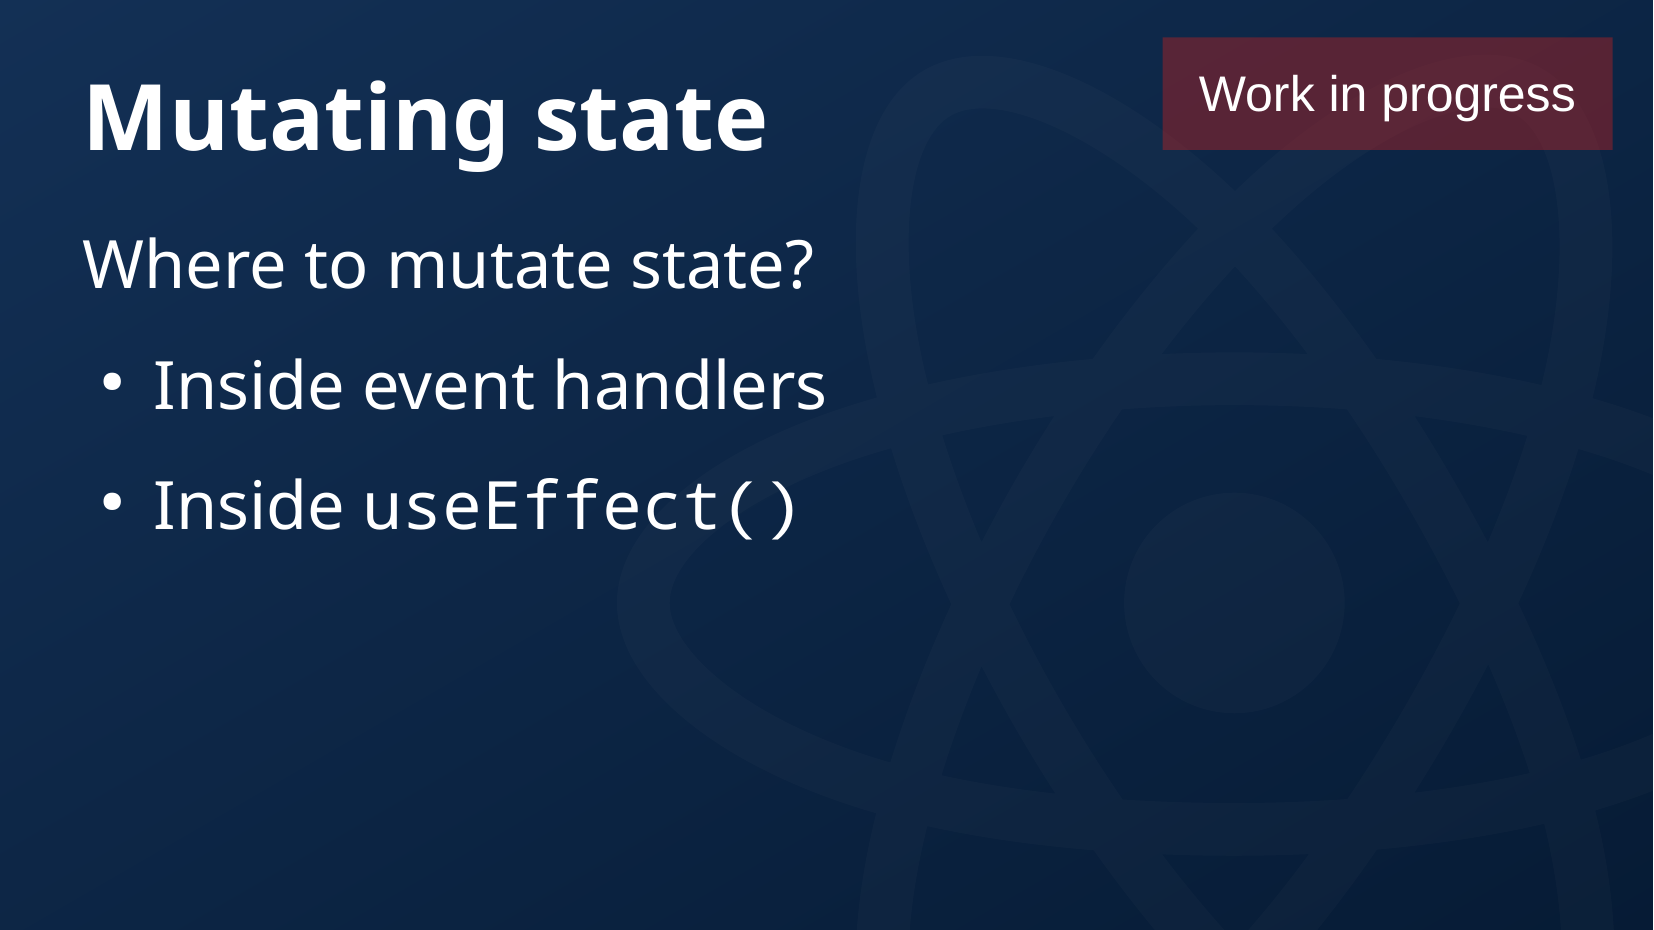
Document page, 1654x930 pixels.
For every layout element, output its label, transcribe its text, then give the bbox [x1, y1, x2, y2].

list Where to mutate state? Inside event handlers Inside useEffect() [82, 217, 1571, 757]
title Mutating state [82, 37, 1571, 193]
text_box Work in progress [1162, 37, 1613, 150]
